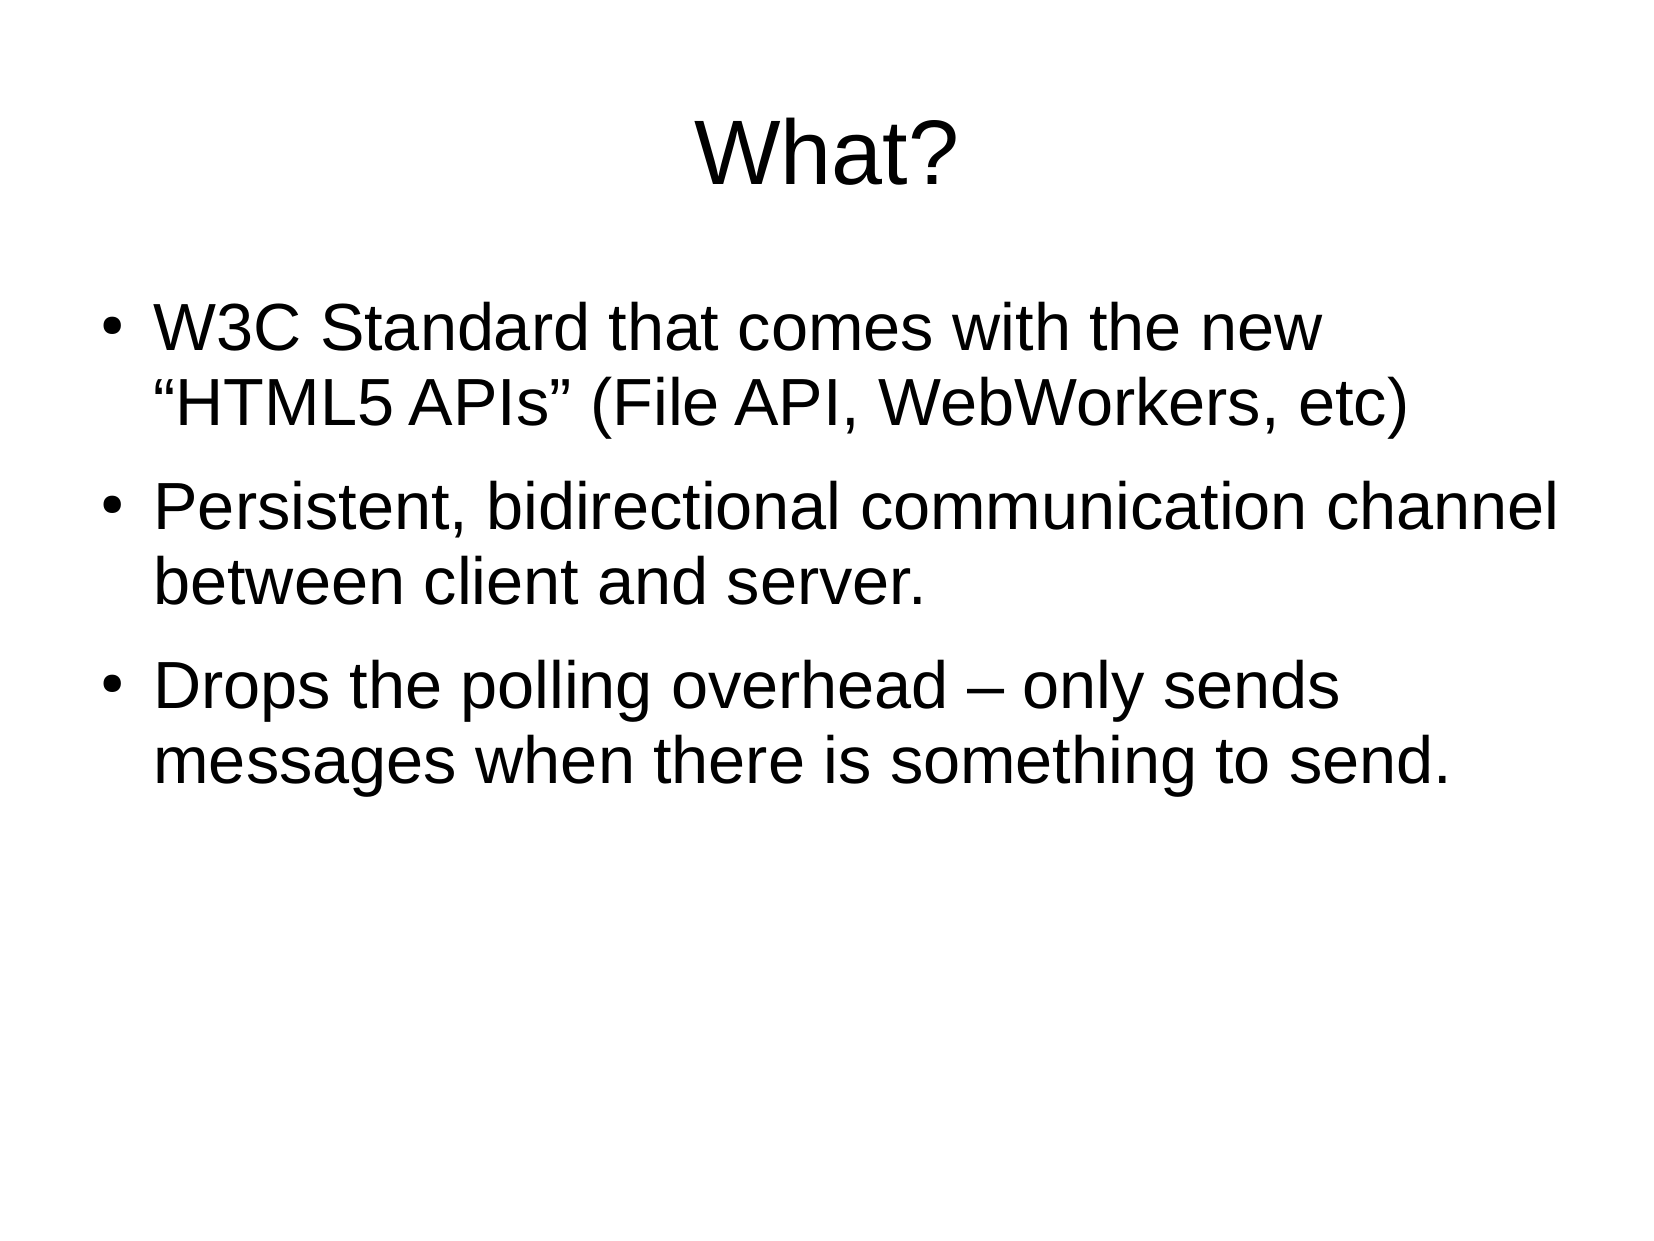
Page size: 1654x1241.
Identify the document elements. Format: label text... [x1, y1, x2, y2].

list W3C Standard that comes with the new “HTML5 APIs” (File API, WebWorkers, etc) Persistent, bidirectional communication channel between client and server. Drops the polling overhead – only sends messages when there is something to send. [82, 290, 1571, 1109]
title What? [82, 56, 1571, 250]
